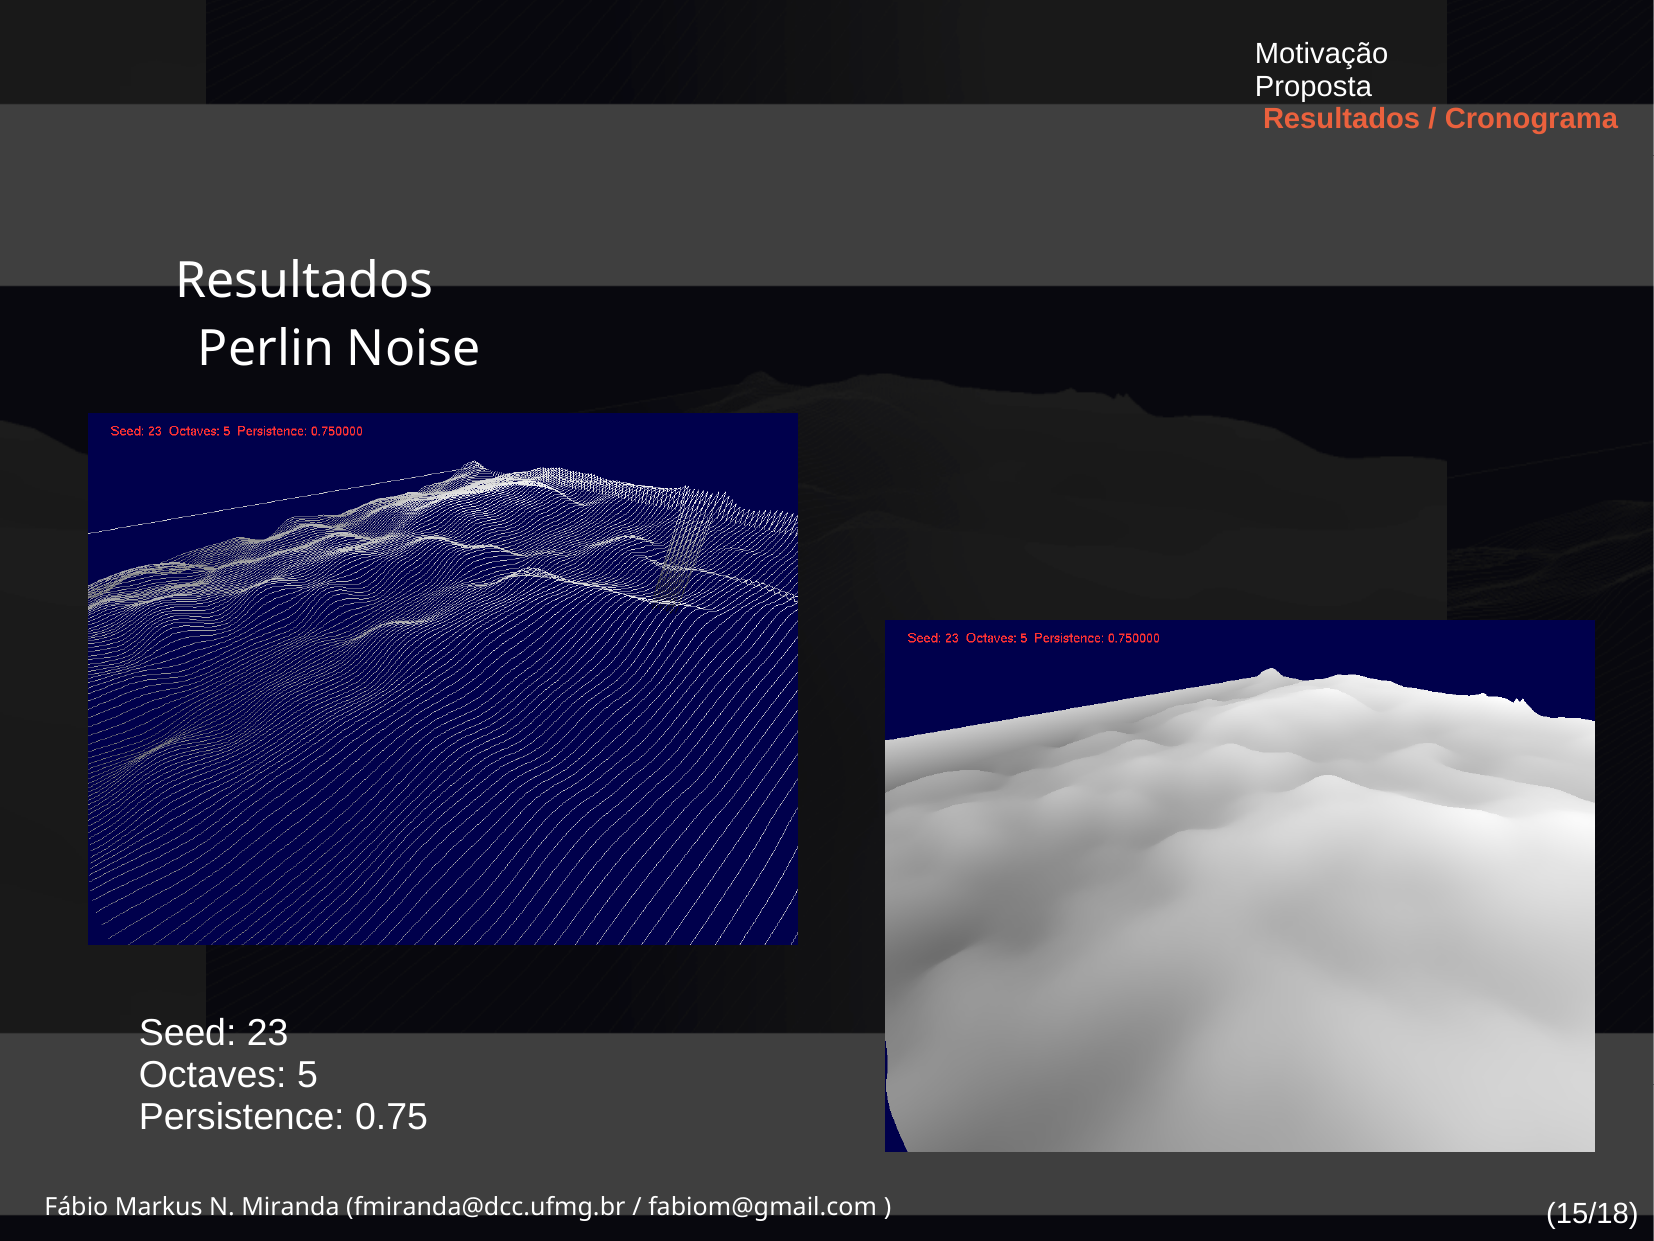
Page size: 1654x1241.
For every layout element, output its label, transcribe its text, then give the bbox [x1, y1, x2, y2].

text_box Motivação Proposta Resultados / Cronograma [1240, 29, 1644, 144]
text_box (15/18) [1505, 1189, 1654, 1237]
picture [0, 0, 1654, 1241]
text_box Resultados Perlin Noise [147, 236, 1516, 1063]
text_box Seed: 23 Octaves: 5 Persistence: 0.75 [124, 1003, 443, 1145]
text_box Fábio Markus N. Miranda (fmiranda@dcc.ufmg.br / fabiom@gmail.com ) [29, 1181, 975, 1227]
